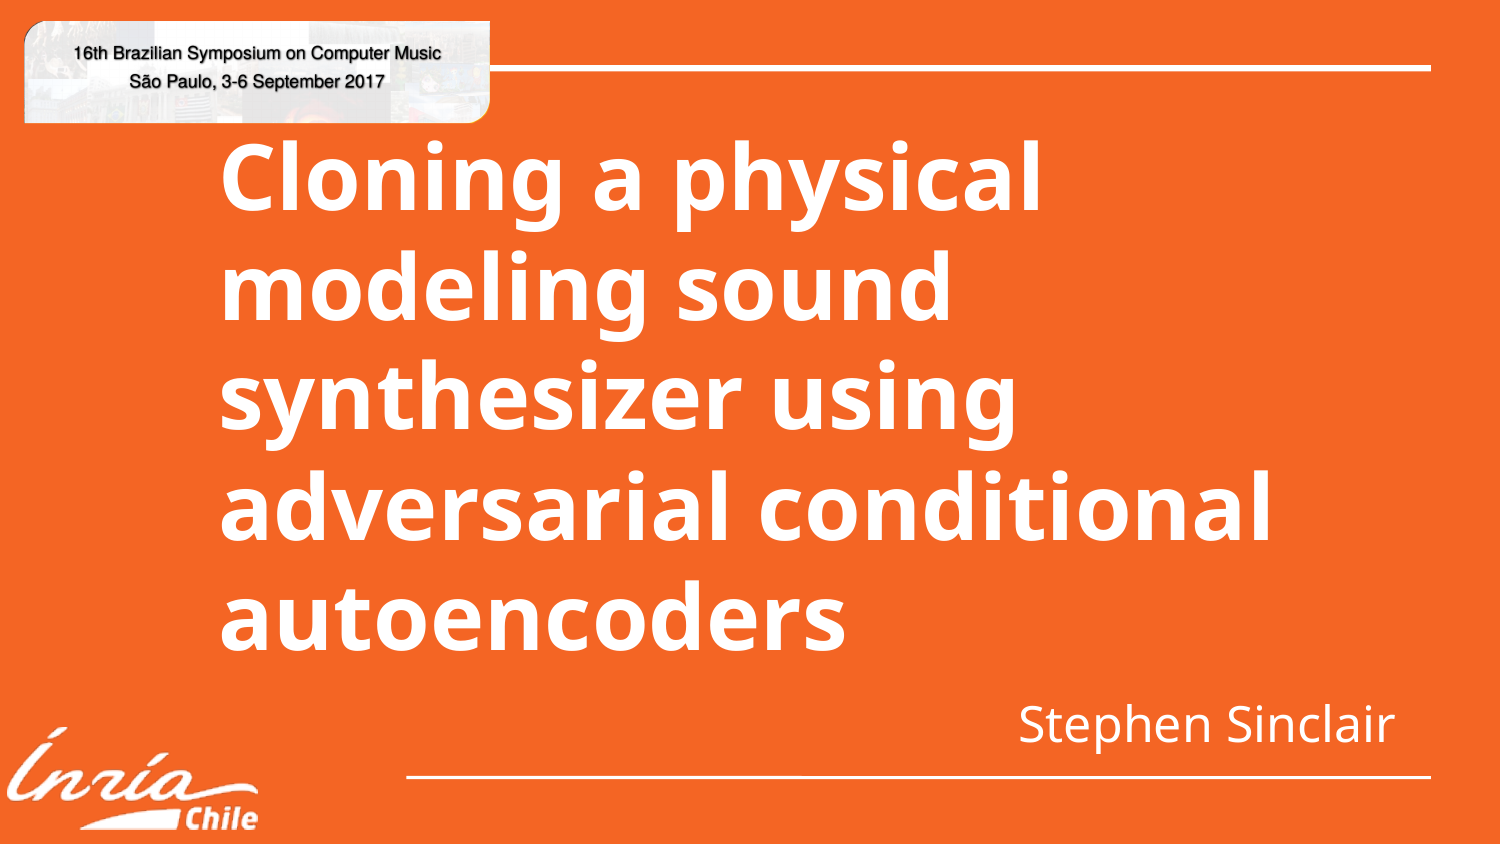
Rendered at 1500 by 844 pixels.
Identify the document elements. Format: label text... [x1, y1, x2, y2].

title Cloning a physical modeling sound synthesizer using adversarial conditional autoencoders [203, 103, 1428, 357]
picture [24, 21, 490, 125]
picture [7, 727, 258, 830]
subtitle Stephen Sinclair [1003, 563, 1500, 768]
